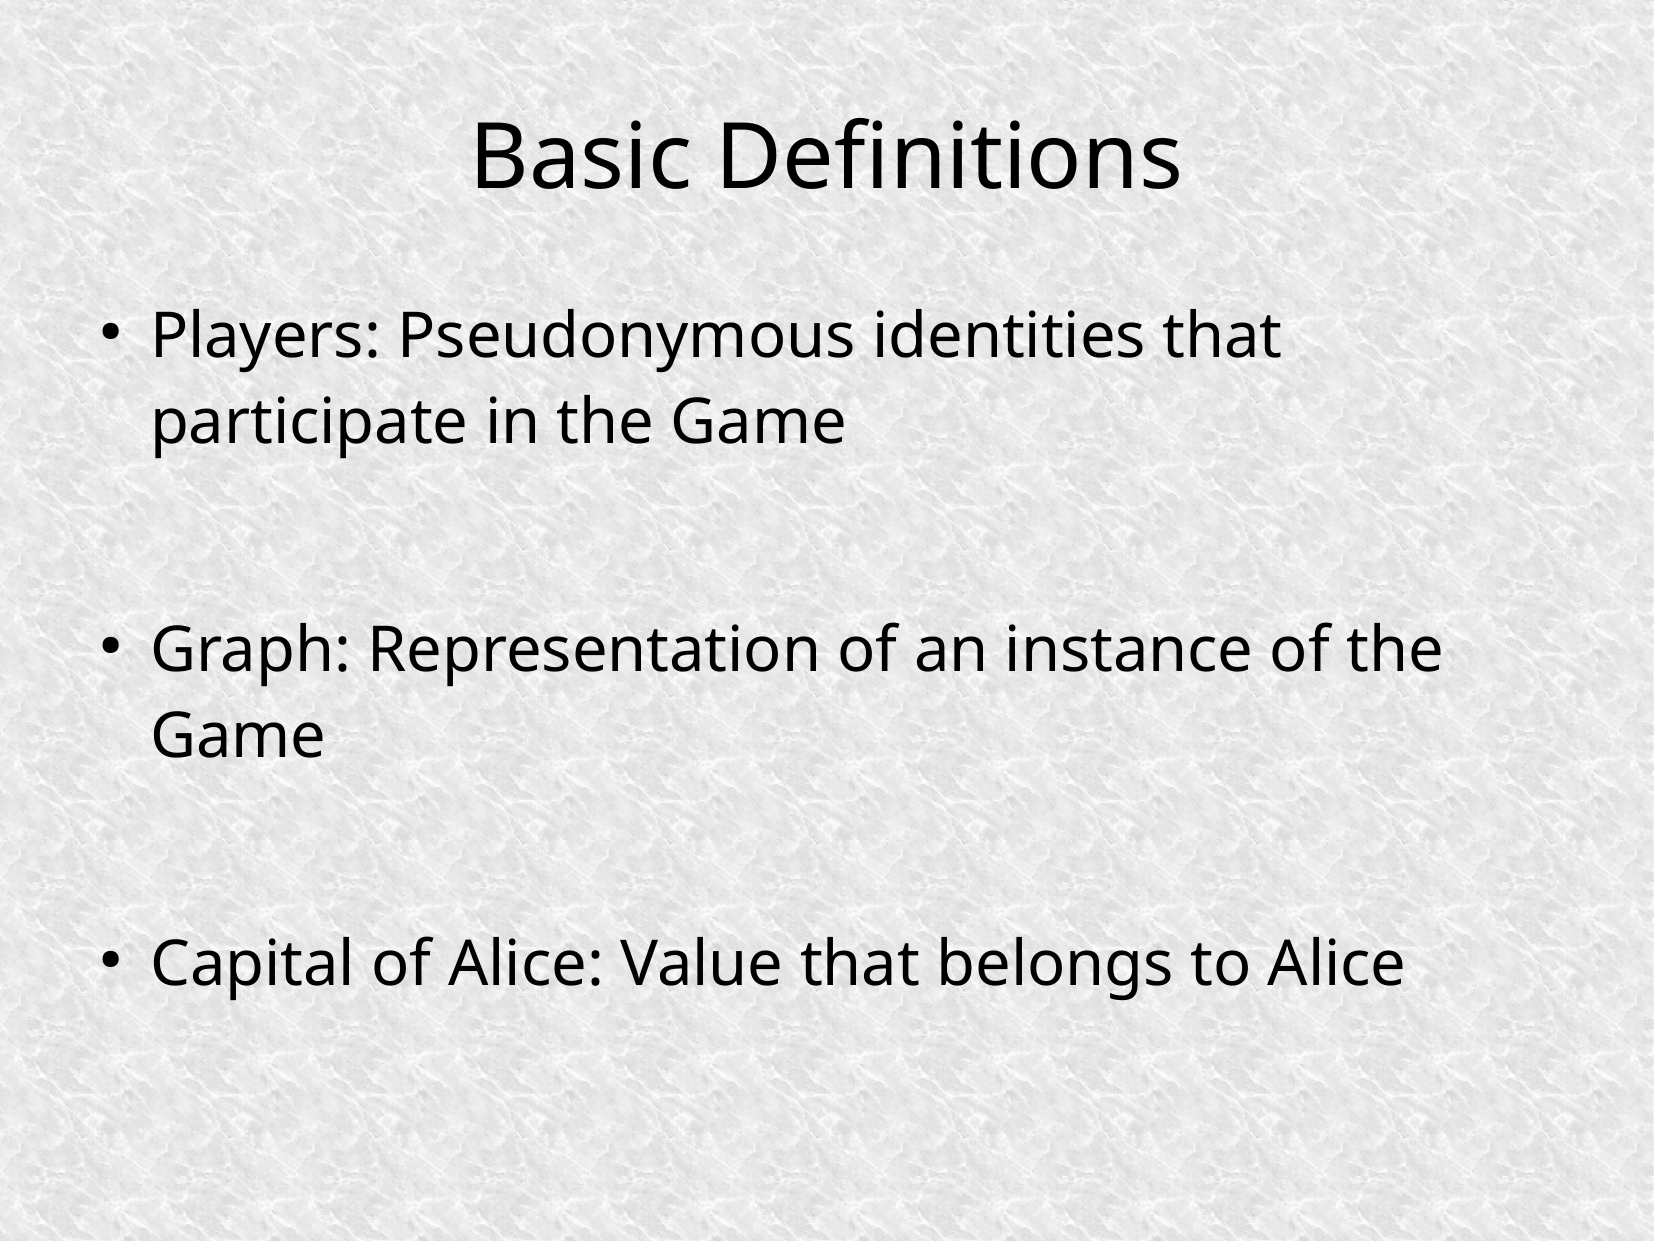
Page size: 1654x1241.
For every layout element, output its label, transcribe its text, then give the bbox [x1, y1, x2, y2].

list Players: Pseudonymous identities that participate in the Game Graph: Representation of an instance of the Game Capital of Alice: Value that belongs to Alice [82, 290, 1571, 1010]
title Basic Definitions [82, 49, 1571, 257]
picture [0, 0, 1654, 1241]
